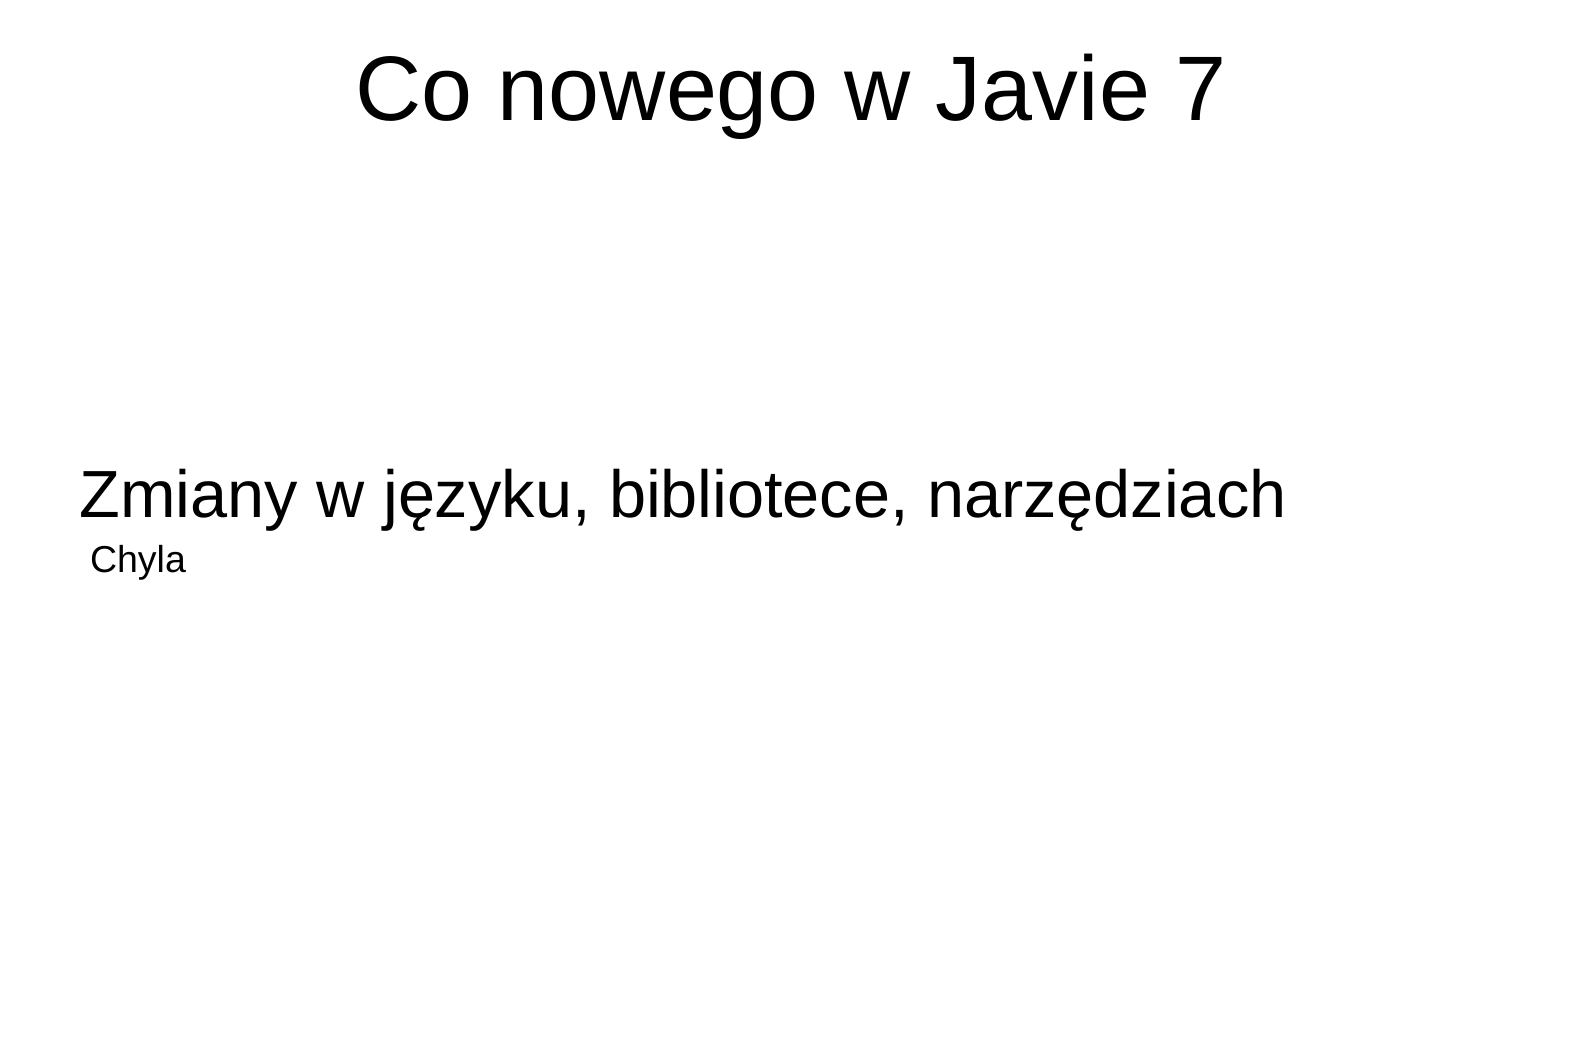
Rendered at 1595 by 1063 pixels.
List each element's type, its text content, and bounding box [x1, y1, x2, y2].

title Co nowego w Javie 7 [74, 0, 1510, 178]
list Zmiany w języku, bibliotece, narzędziach [79, 248, 1515, 533]
text_box Kamila Chyla [64, 531, 473, 602]
